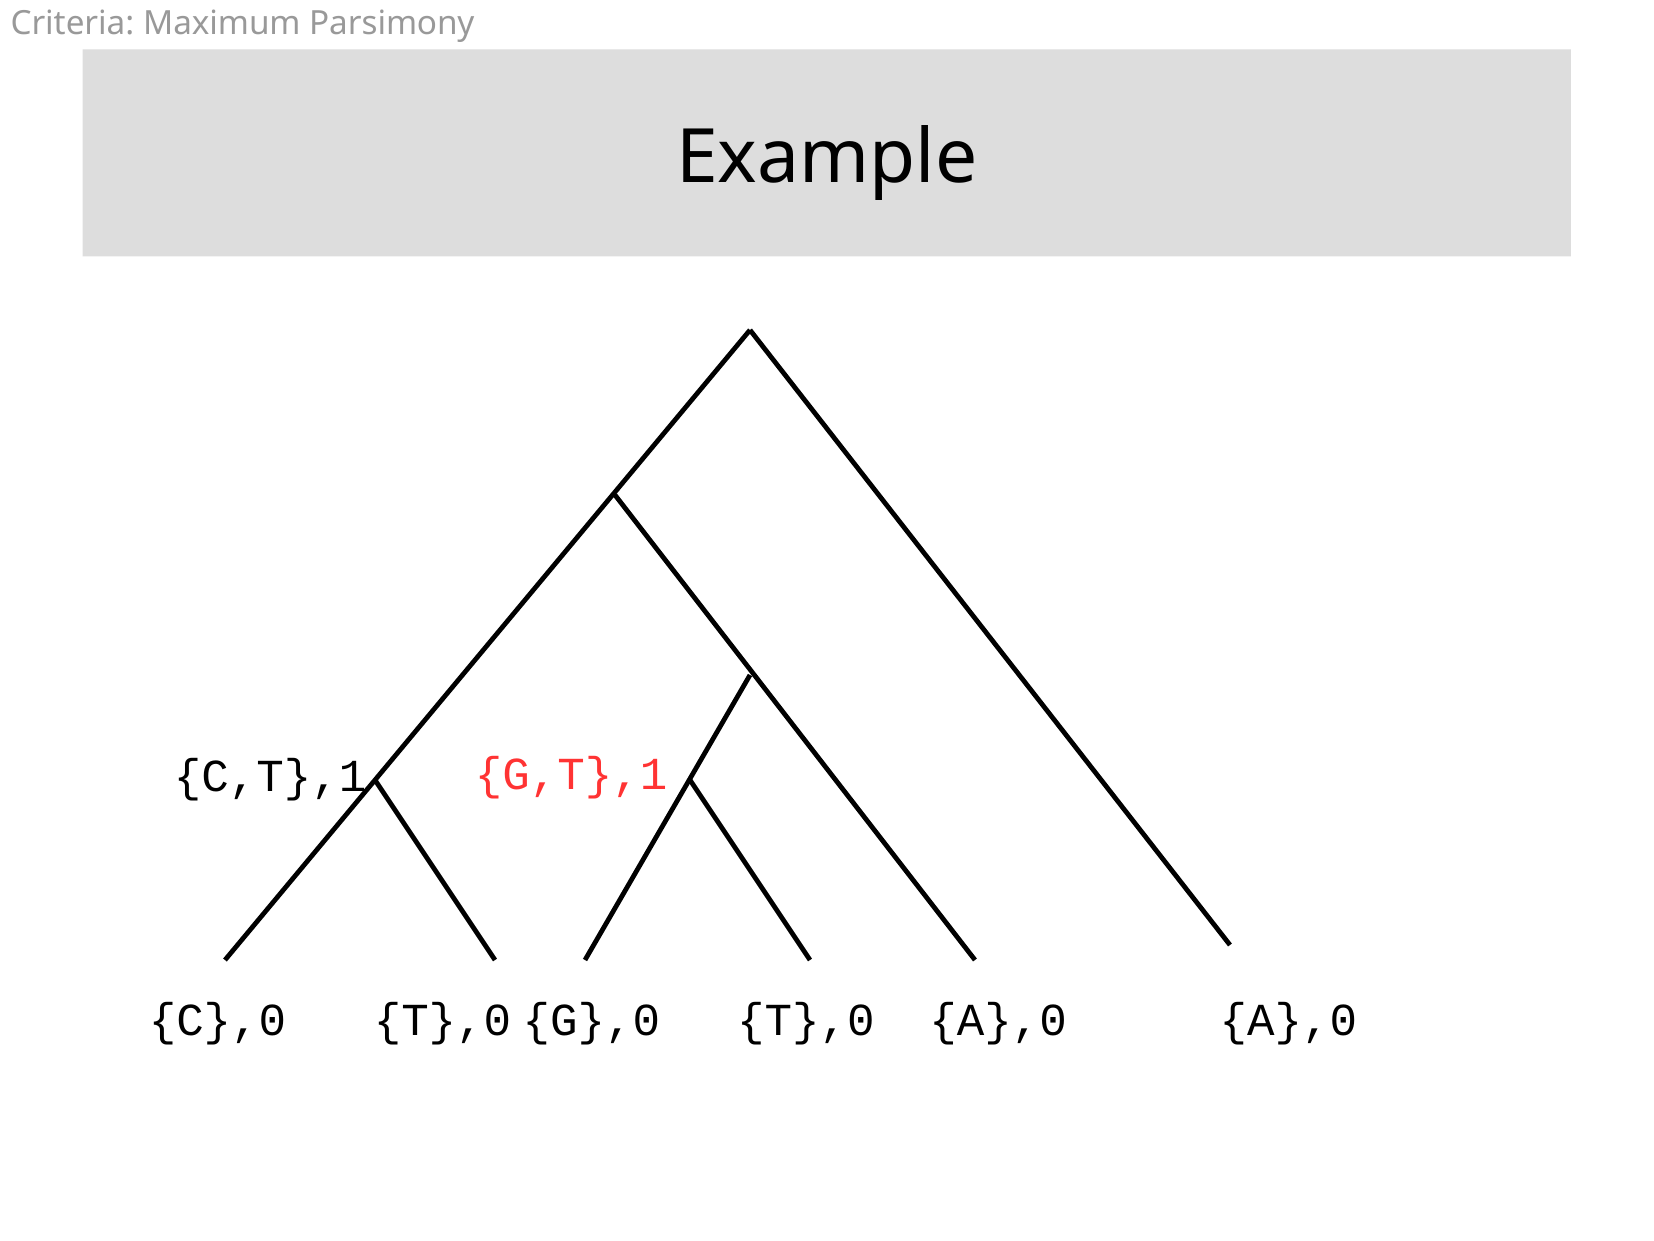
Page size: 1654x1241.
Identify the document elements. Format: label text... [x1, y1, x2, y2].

text_box {G,T},1 [460, 743, 684, 808]
text_box {T},0 [359, 990, 507, 1051]
text_box {C},0 [134, 990, 330, 1066]
text_box {G},0 [507, 990, 688, 1051]
text_box {A},0 [914, 990, 1095, 1051]
text_box {T},0 [722, 990, 902, 1051]
text_box Criteria: Maximum Parsimony [10, 0, 513, 73]
text_box {A},0 [1204, 990, 1396, 1051]
text_box {C,T},1 [159, 745, 383, 811]
title Example [82, 49, 1571, 257]
